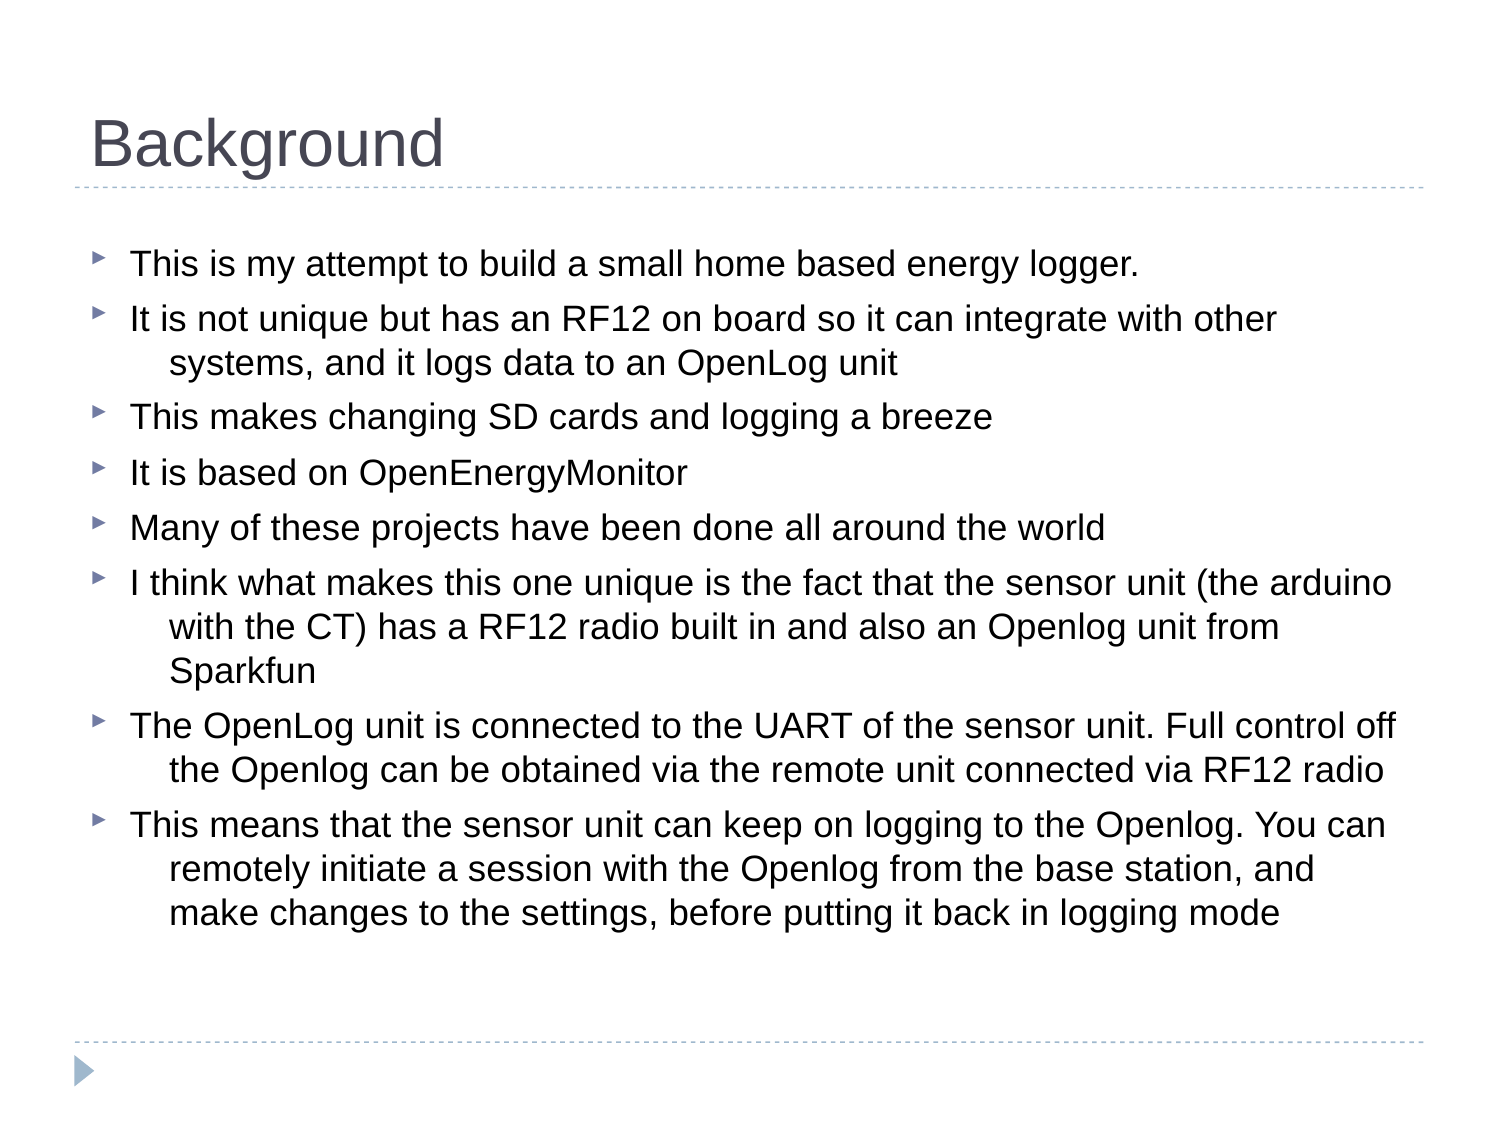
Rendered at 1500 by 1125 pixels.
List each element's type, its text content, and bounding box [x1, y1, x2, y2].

title Background [75, 24, 1426, 188]
list This is my attempt to build a small home based energy logger. It is not unique but has an RF12 on board so it can integrate with other systems, and it logs data to an OpenLog unit This makes changing SD cards and logging a breeze It is based on OpenEnergyMonitor Many of these projects have been done all around the world I think what makes this one unique is the fact that the sensor unit (the arduino with the CT) has a RF12 radio built in and also an Openlog unit from Sparkfun The OpenLog unit is connected to the UART of the sensor unit. Full control off the Openlog can be obtained via the remote unit connected via RF12 radio This means that the sensor unit can keep on logging to the Openlog. You can remotely initiate a session with the Openlog from the base station, and make changes to the settings, before putting it back in logging mode [75, 231, 1426, 1005]
